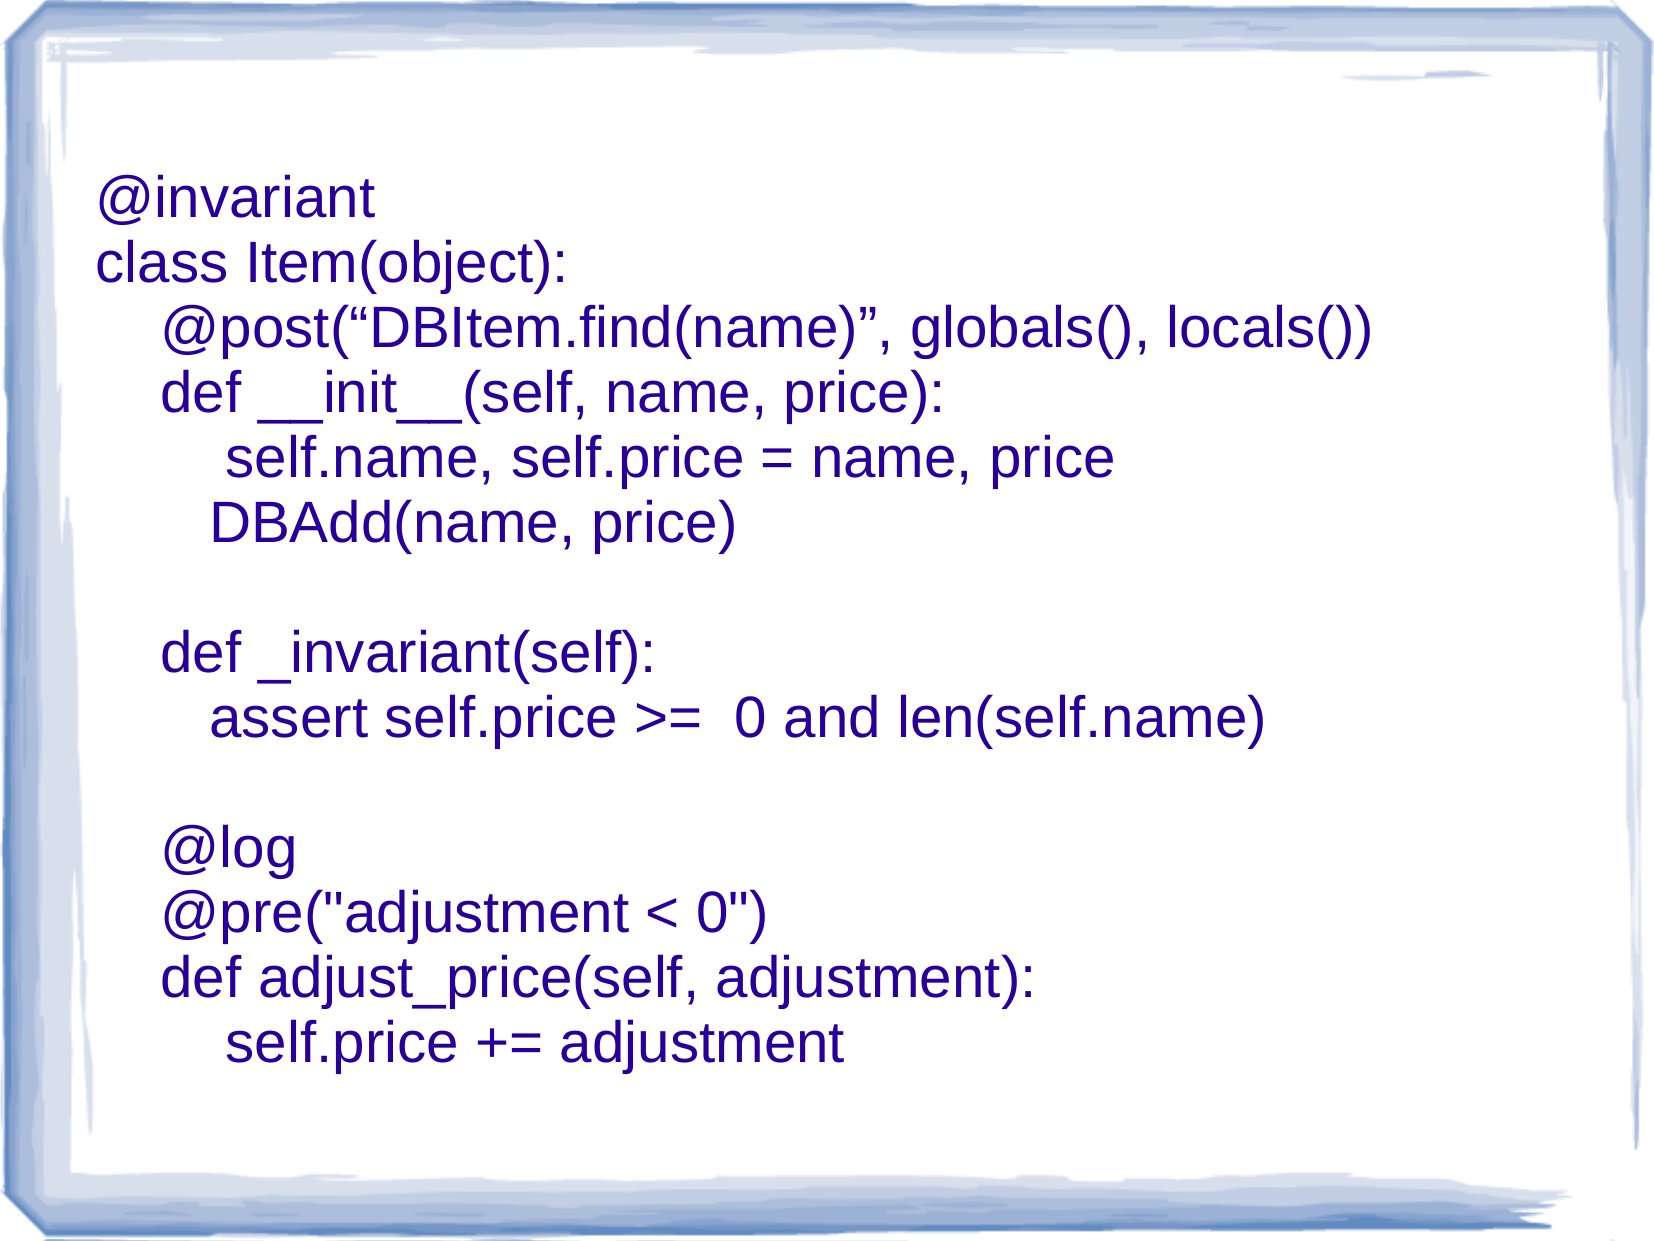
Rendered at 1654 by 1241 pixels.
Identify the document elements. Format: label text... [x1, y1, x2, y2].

picture [0, 0, 1654, 1241]
subtitle @invariant class Item(object): @post(“DBItem.find(name)”, globals(), locals()) def __init__(self, name, price): self.name, self.price = name, price DBAdd(name, price) def _invariant(self): assert self.price >= 0 and len(self.name) @log @pre("adjustment < 0") def adjust_price(self, adjustment): self.price += adjustment [75, 0, 1564, 1240]
